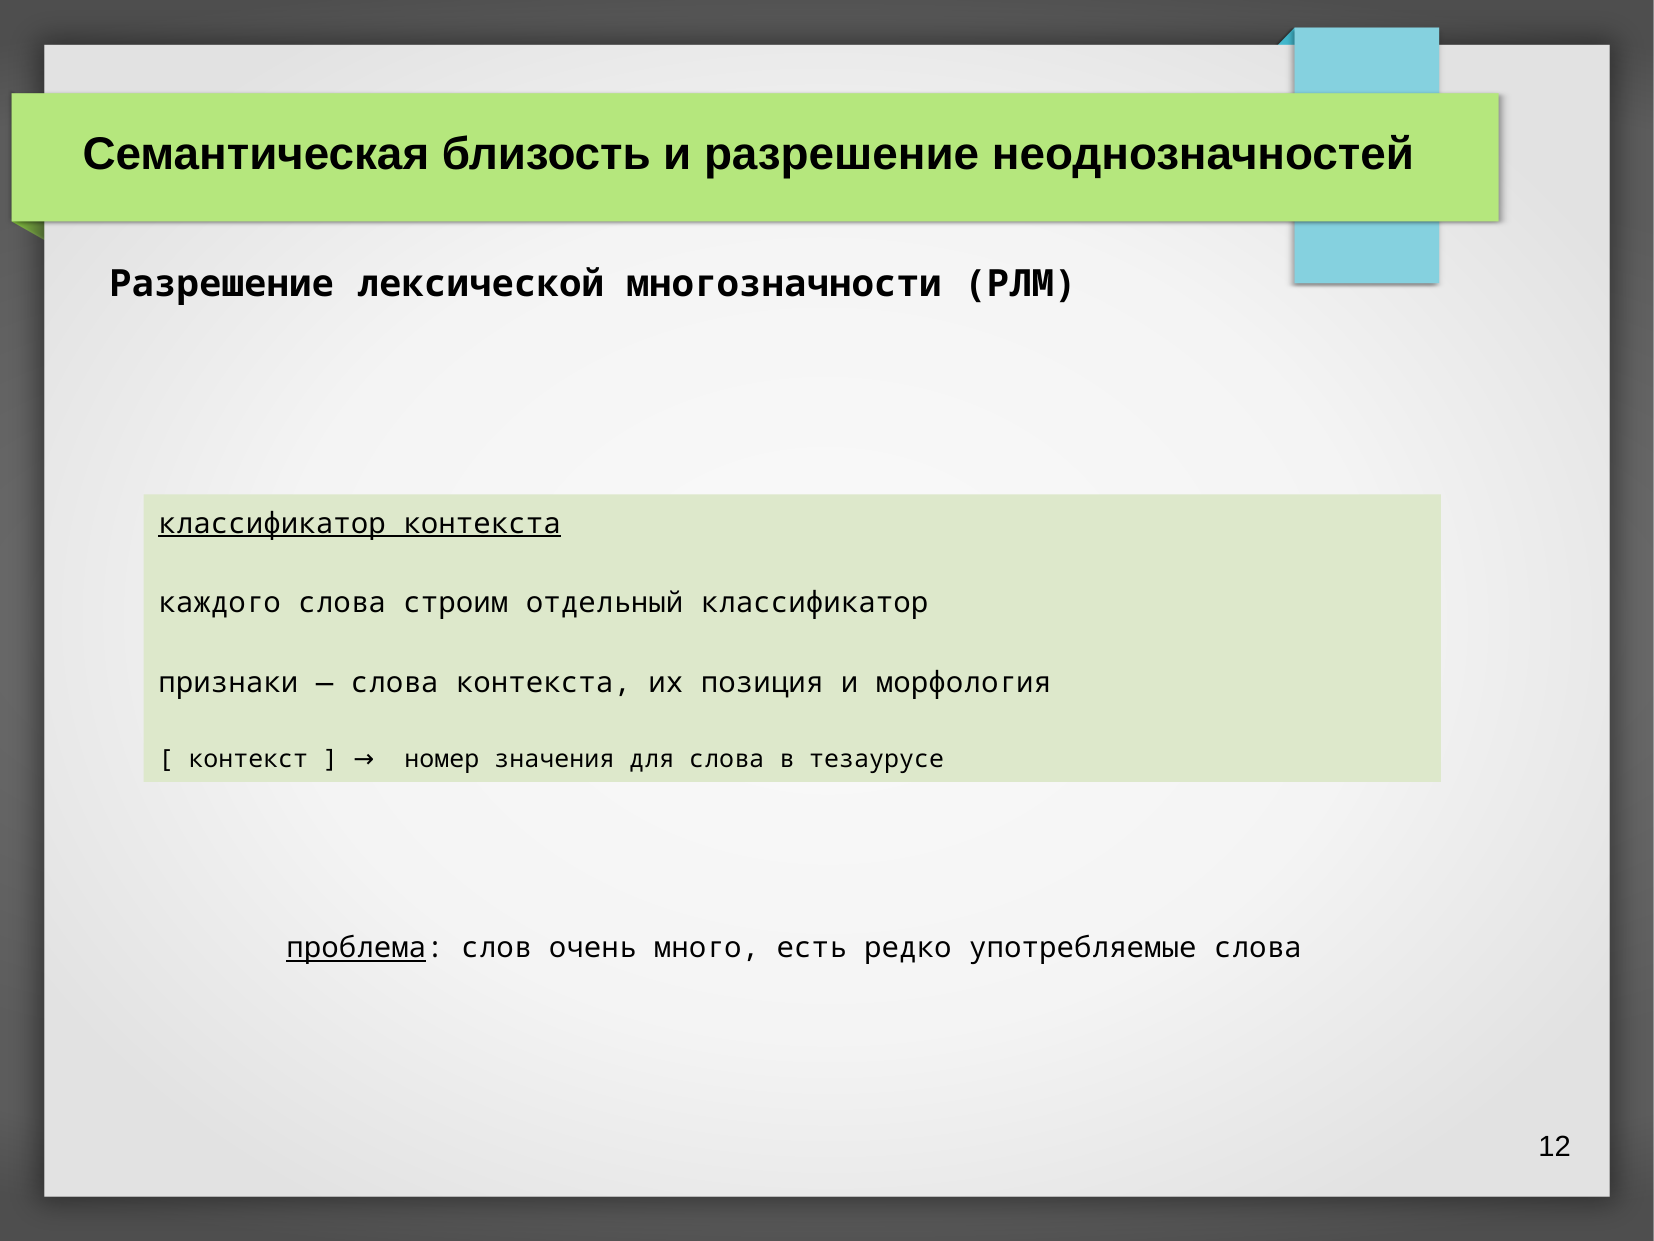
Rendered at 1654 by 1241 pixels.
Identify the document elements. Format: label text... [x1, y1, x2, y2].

text_box Разрешение лексической многозначности (РЛМ) [94, 248, 1092, 308]
title Семантическая близость и разрешение неоднозначностей [82, 121, 1489, 187]
picture [0, 0, 1654, 1241]
text_box проблема: слов очень много, есть редко употребляемые слова [271, 919, 1317, 969]
text_box классификатор контекста каждого слова строим отдельный классификатор признаки — слова контекста, их позиция и морфология [ контекст ] → номер значения для слова в тезаурусе [143, 494, 1441, 745]
